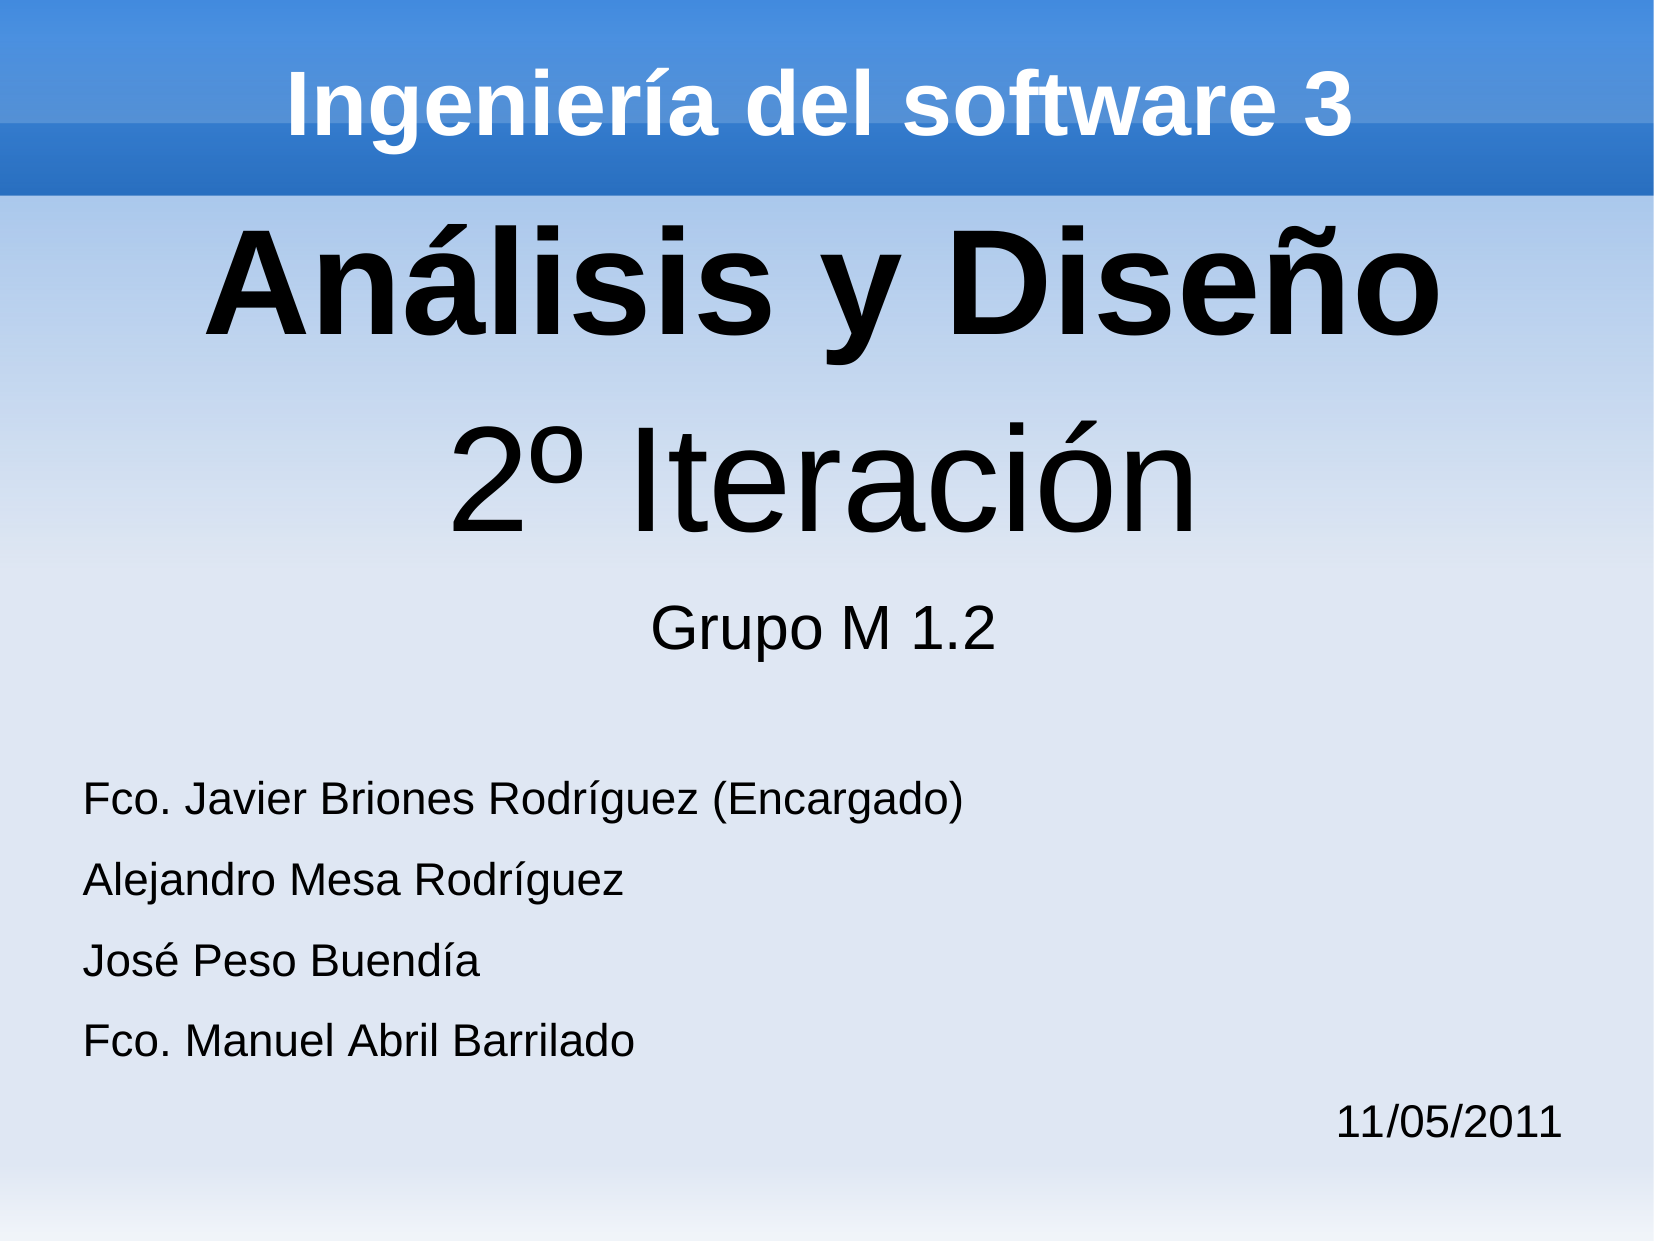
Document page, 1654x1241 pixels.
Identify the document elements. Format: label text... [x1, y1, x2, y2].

picture [0, 0, 1654, 1241]
title Ingeniería del software 3 [76, 0, 1565, 208]
list Análisis y Diseño 2º Iteración Grupo M 1.2 Fco. Javier Briones Rodríguez (Encargado) Alejandro Mesa Rodríguez José Peso Buendía Fco. Manuel Abril Barrilado 11/05/2011 [82, 198, 1565, 1182]
